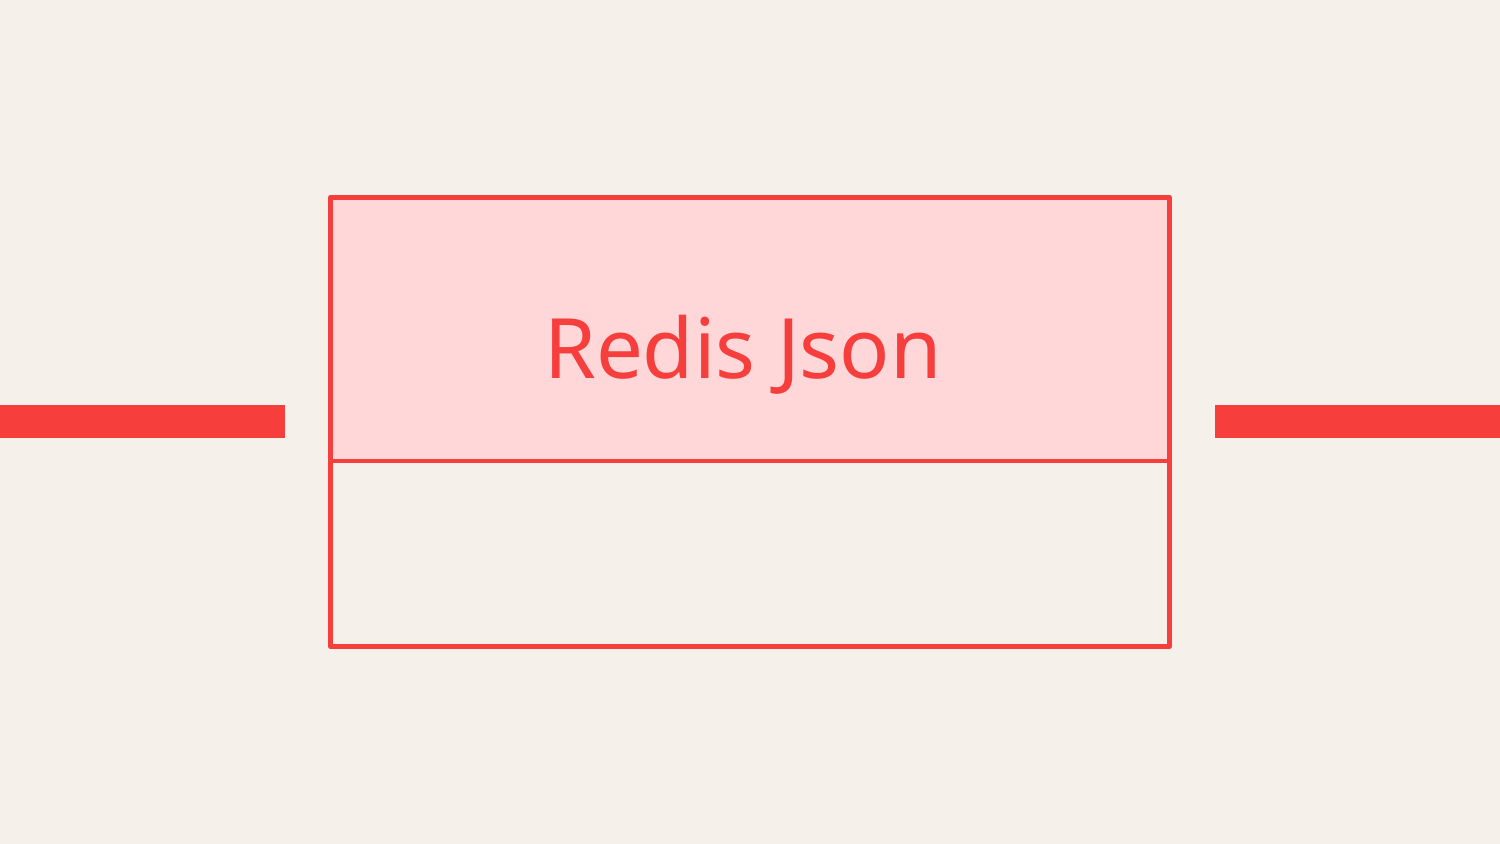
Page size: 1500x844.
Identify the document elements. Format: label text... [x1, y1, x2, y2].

title Redis Json [385, 292, 1102, 399]
